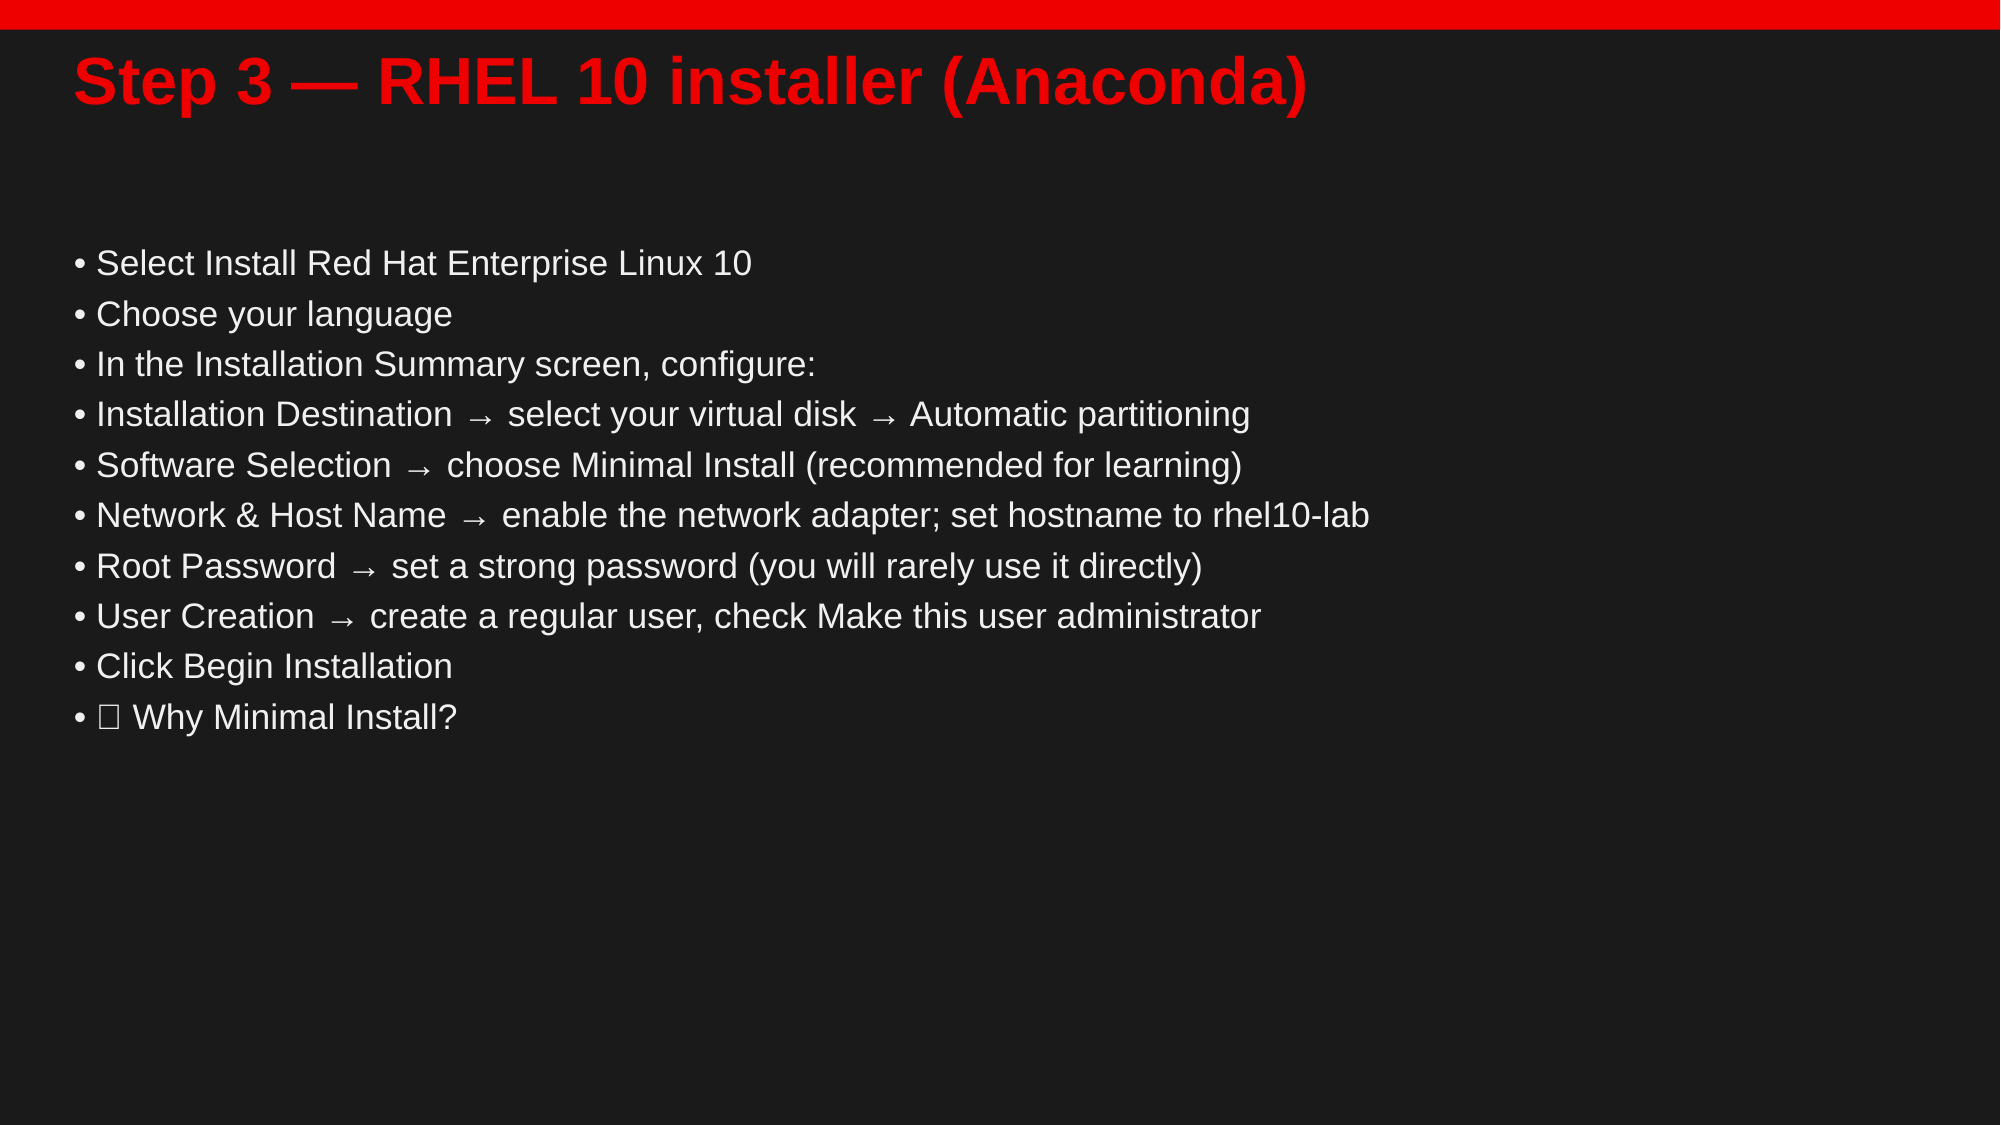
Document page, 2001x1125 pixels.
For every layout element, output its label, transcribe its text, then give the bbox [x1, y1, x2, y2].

text_box Step 3 — RHEL 10 installer (Anaconda) [59, 36, 1942, 208]
text_box • Select Install Red Hat Enterprise Linux 10 • Choose your language • In the Installation Summary screen, configure: • Installation Destination → select your virtual disk → Automatic partitioning • Software Selection → choose Minimal Install (recommended for learning) • Network & Host Name → enable the network adapter; set hostname to rhel10-lab • Root Password → set a strong password (you will rarely use it directly) • User Creation → create a regular user, check Make this user administrator • Click Begin Installation • 📝 Why Minimal Install? [59, 236, 1942, 1037]
text_box [0, 0, 2001, 30]
